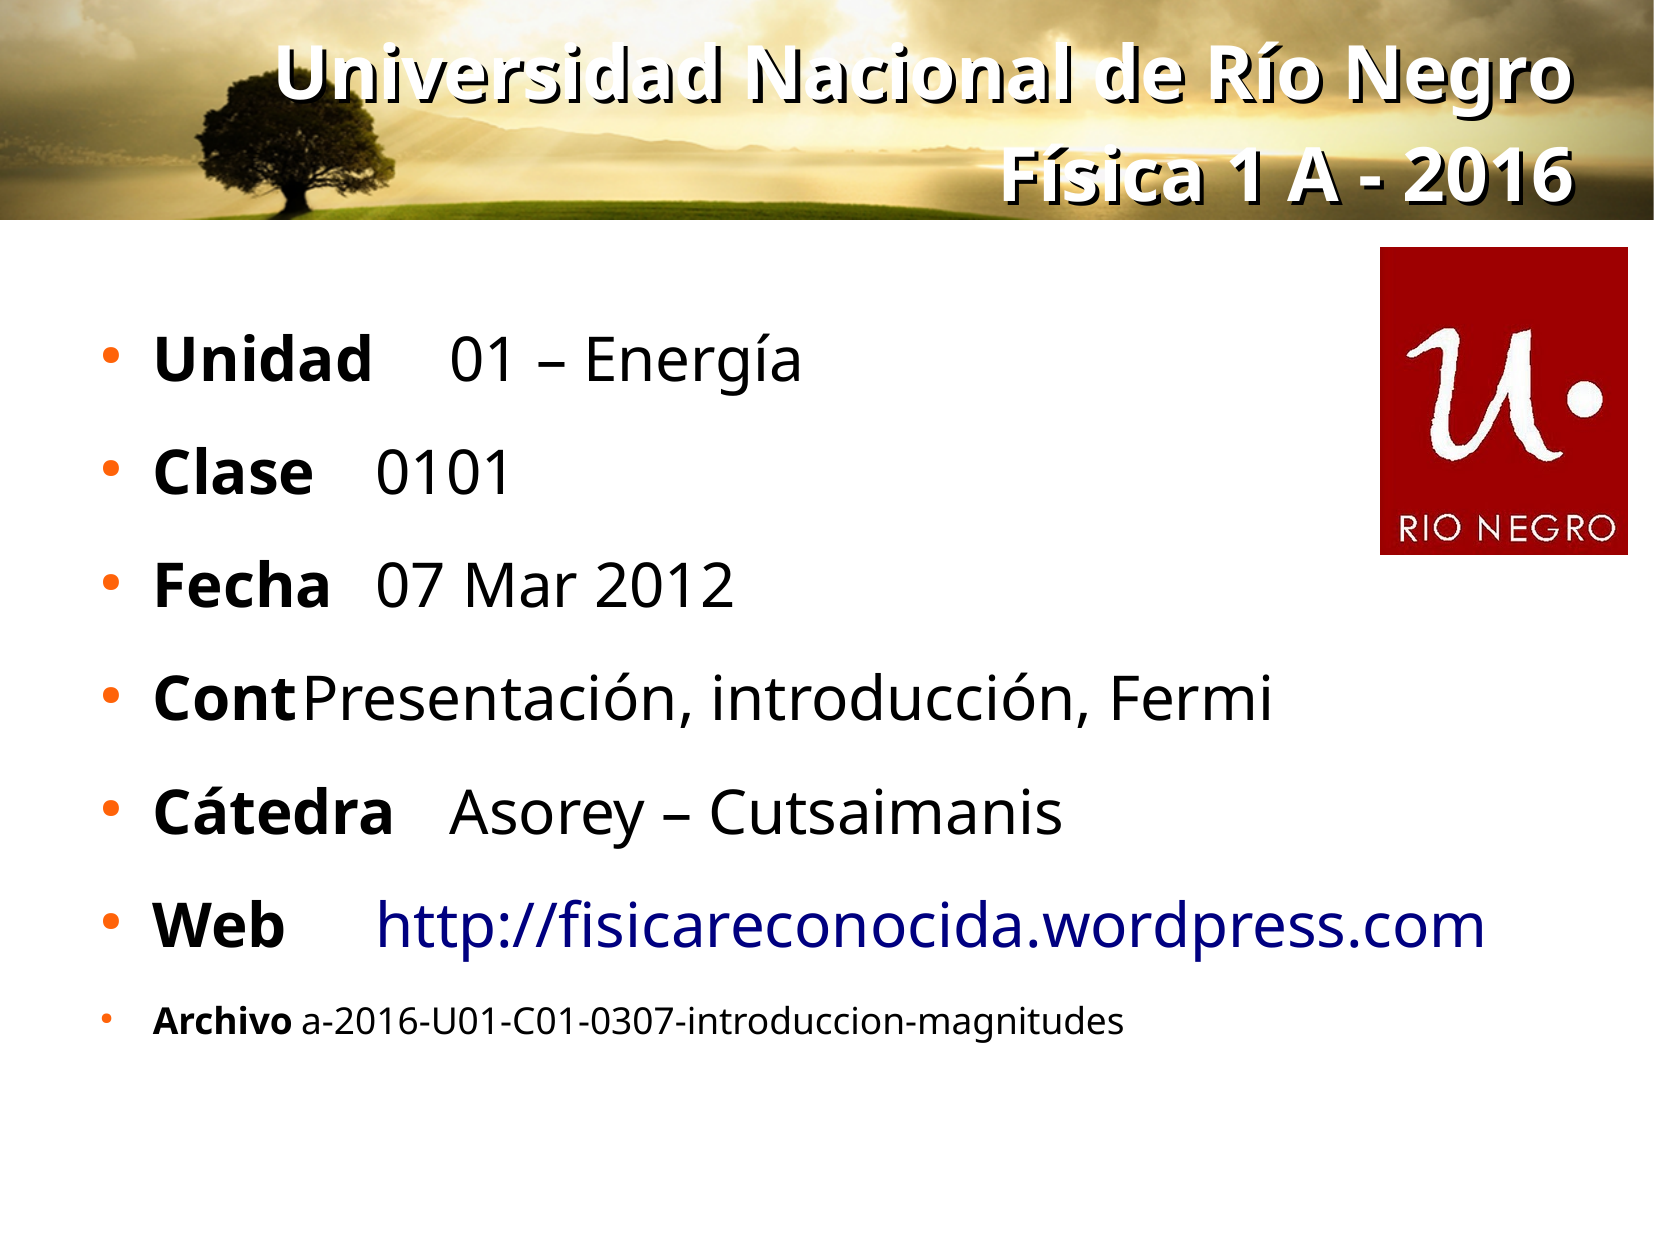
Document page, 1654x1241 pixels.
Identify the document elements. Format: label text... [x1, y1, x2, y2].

picture [1380, 247, 1628, 556]
title Universidad Nacional de Río Negro Física 1 A - 2016 [86, 2, 1576, 241]
picture [0, 0, 1654, 220]
list Unidad 01 – Energía Clase 0101 Fecha 07 Mar 2012 Cont Presentación, introducción, Fermi Cátedra Asorey – Cutsaimanis Web http://fisicareconocida.wordpress.com Archivo a-2016-U01-C01-0307-introduccion-magnitudes [82, 315, 1571, 1126]
